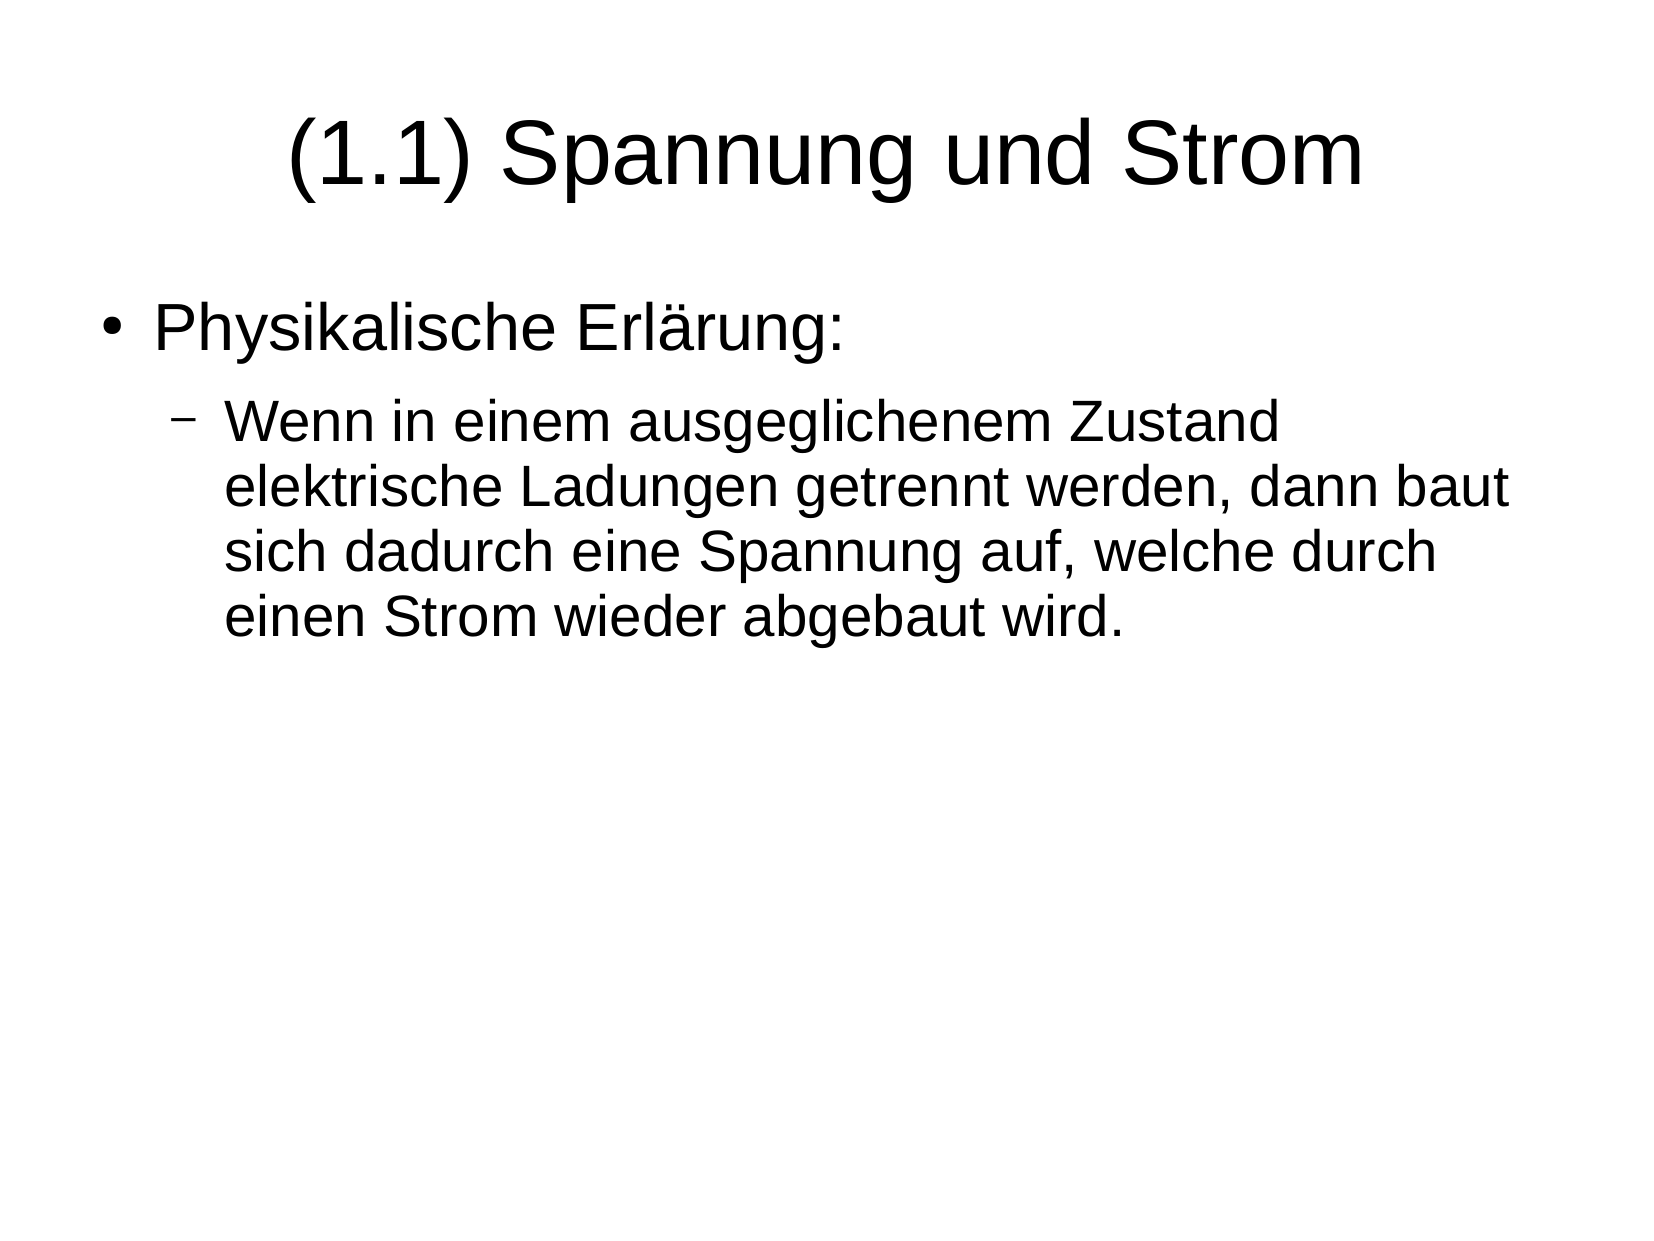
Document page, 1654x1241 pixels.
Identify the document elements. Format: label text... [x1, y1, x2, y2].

list Physikalische Erlärung: Wenn in einem ausgeglichenem Zustand elektrische Ladungen getrennt werden, dann baut sich dadurch eine Spannung auf, welche durch einen Strom wieder abgebaut wird. [82, 290, 1571, 1010]
title (1.1) Spannung und Strom [82, 49, 1571, 257]
